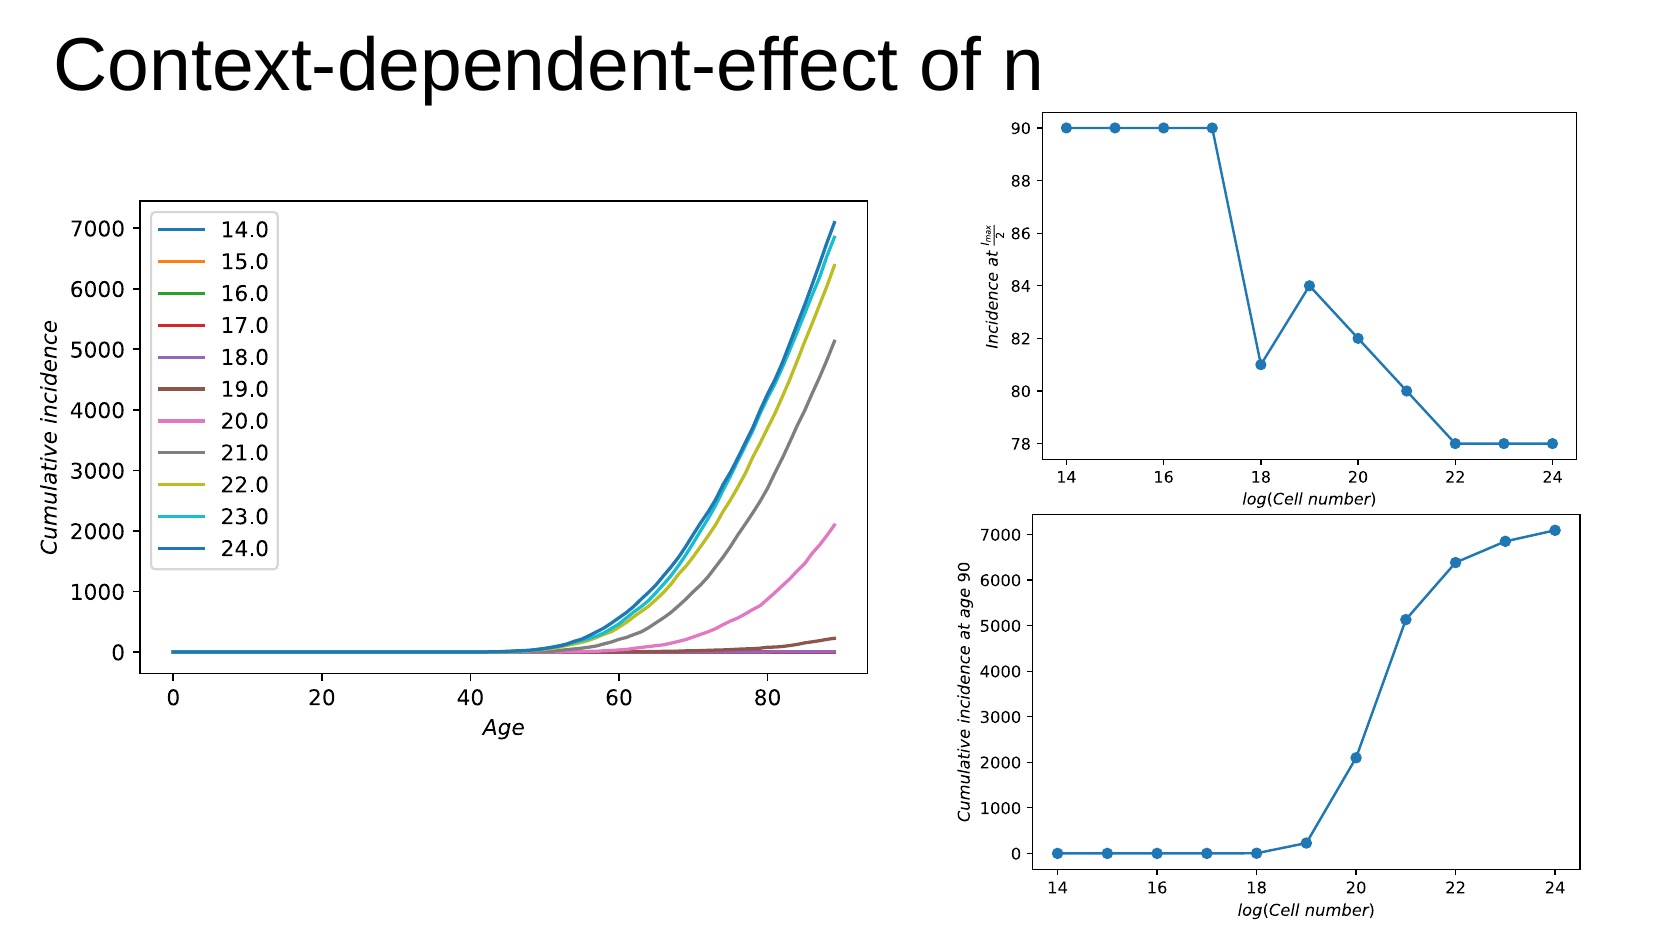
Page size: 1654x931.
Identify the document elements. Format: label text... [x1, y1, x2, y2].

picture [23, 177, 892, 756]
picture [944, 94, 1599, 931]
title Context-dependent-effect of n [0, 0, 1170, 142]
